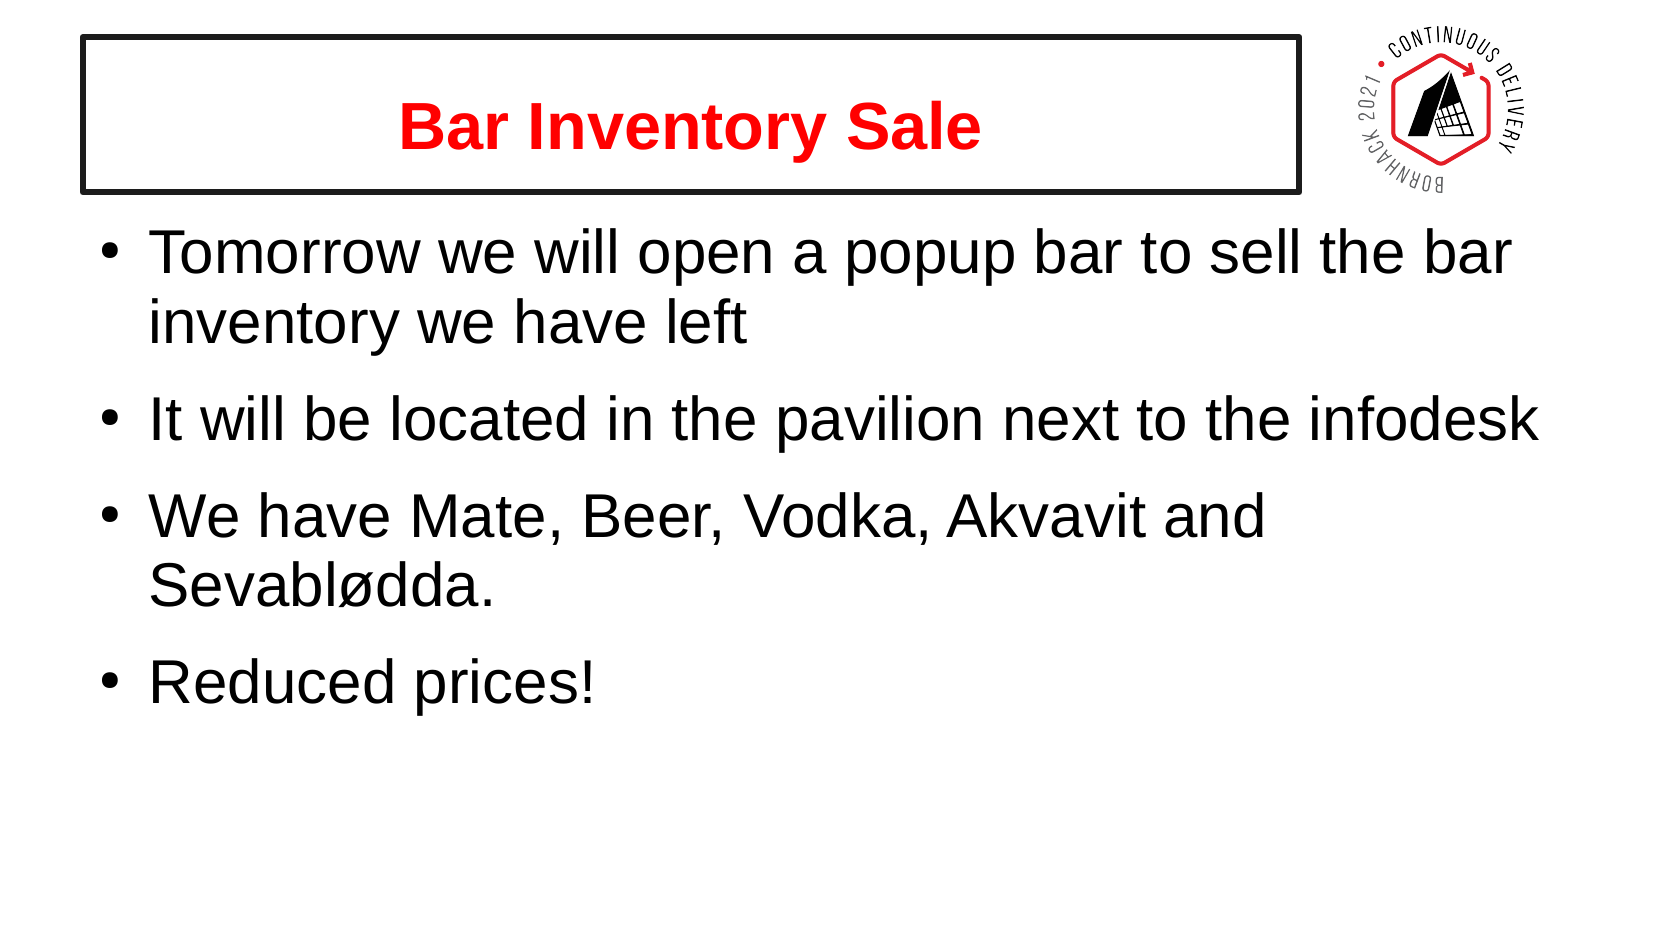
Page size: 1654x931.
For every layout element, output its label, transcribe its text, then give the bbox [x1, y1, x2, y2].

list Tomorrow we will open a popup bar to sell the bar inventory we have left It will be located in the pavilion next to the infodesk We have Mate, Beer, Vodka, Akvavit and Sevablødda. Reduced prices! [82, 217, 1571, 758]
title Bar Inventory Sale [82, 37, 1300, 193]
picture [1358, 26, 1524, 193]
